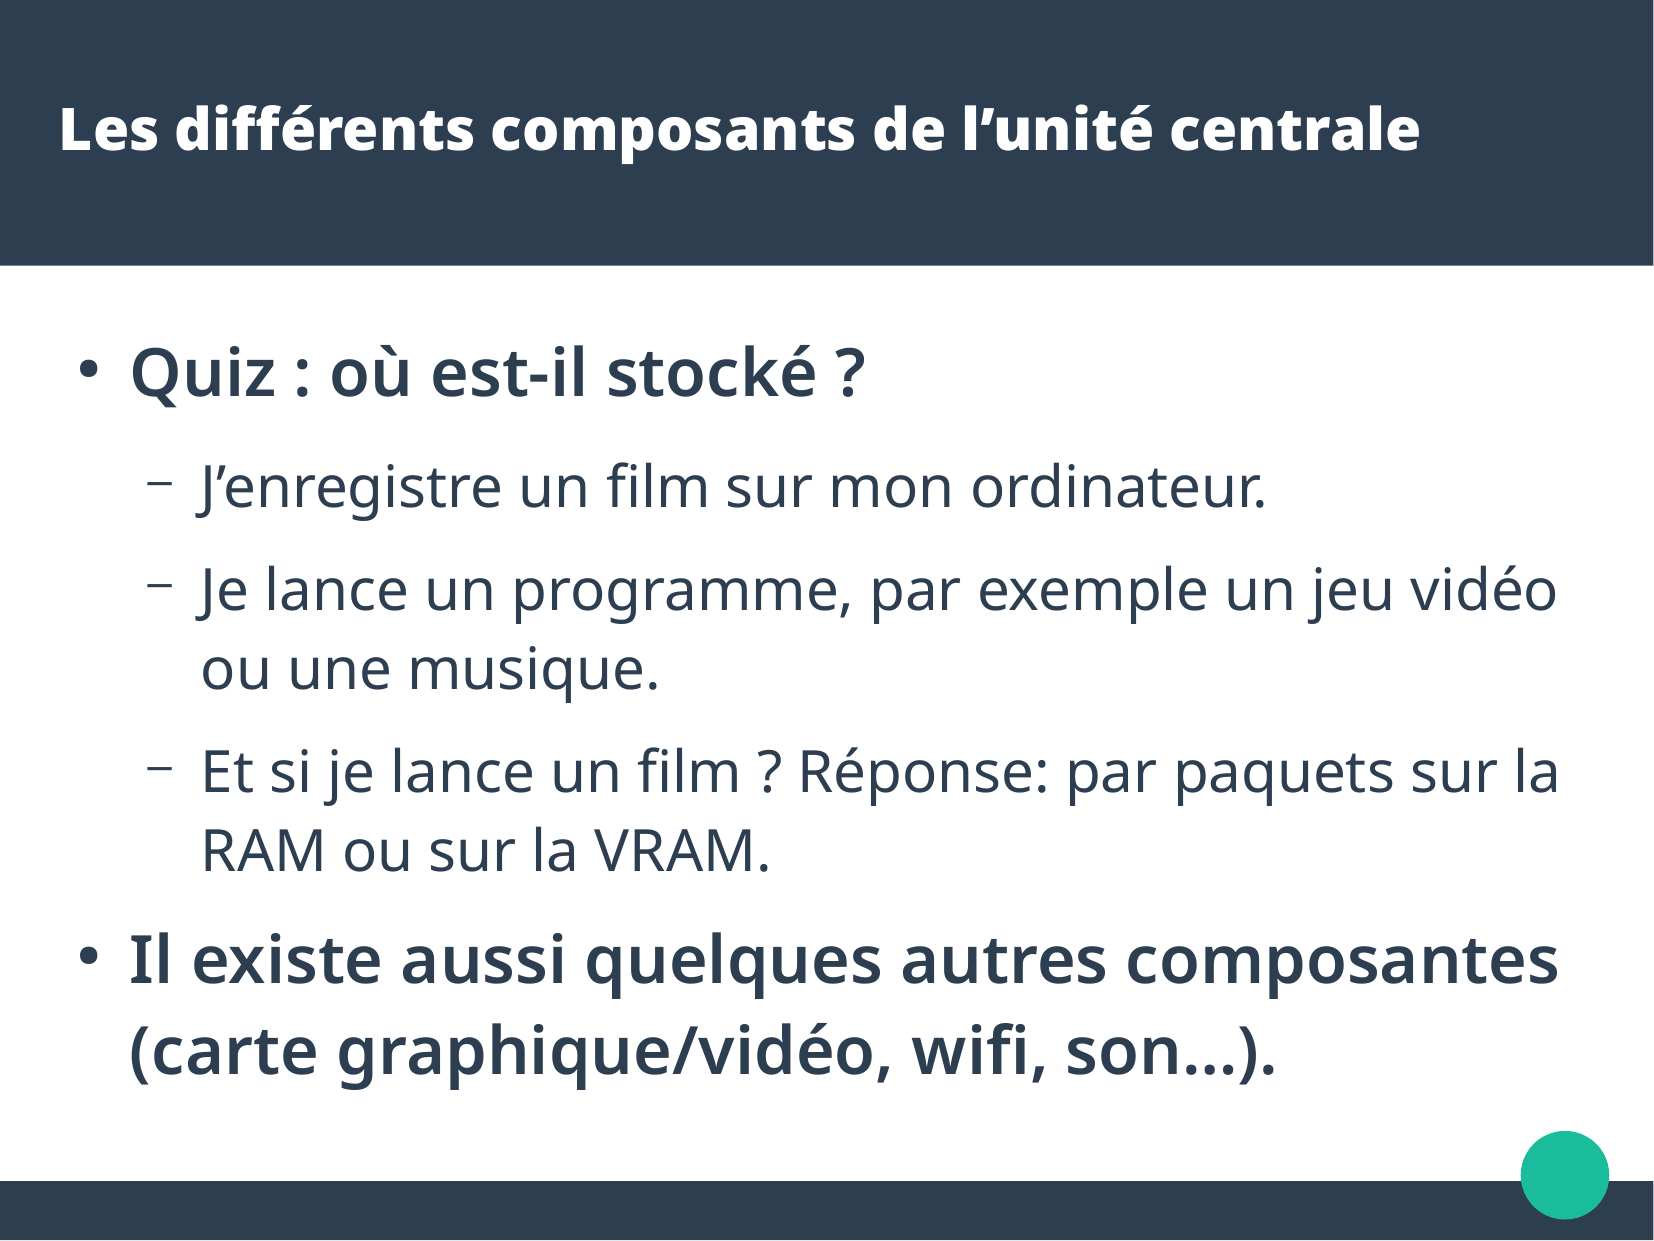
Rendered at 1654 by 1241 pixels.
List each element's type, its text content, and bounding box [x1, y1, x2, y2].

list Quiz : où est-il stocké ? J’enregistre un film sur mon ordinateur. Je lance un programme, par exemple un jeu vidéo ou une musique. Et si je lance un film ? Réponse: par paquets sur la RAM ou sur la VRAM. Il existe aussi quelques autres composantes (carte graphique/vidéo, wifi, son…). [59, 324, 1595, 1152]
title Les différents composants de l’unité centrale [59, 49, 1595, 207]
